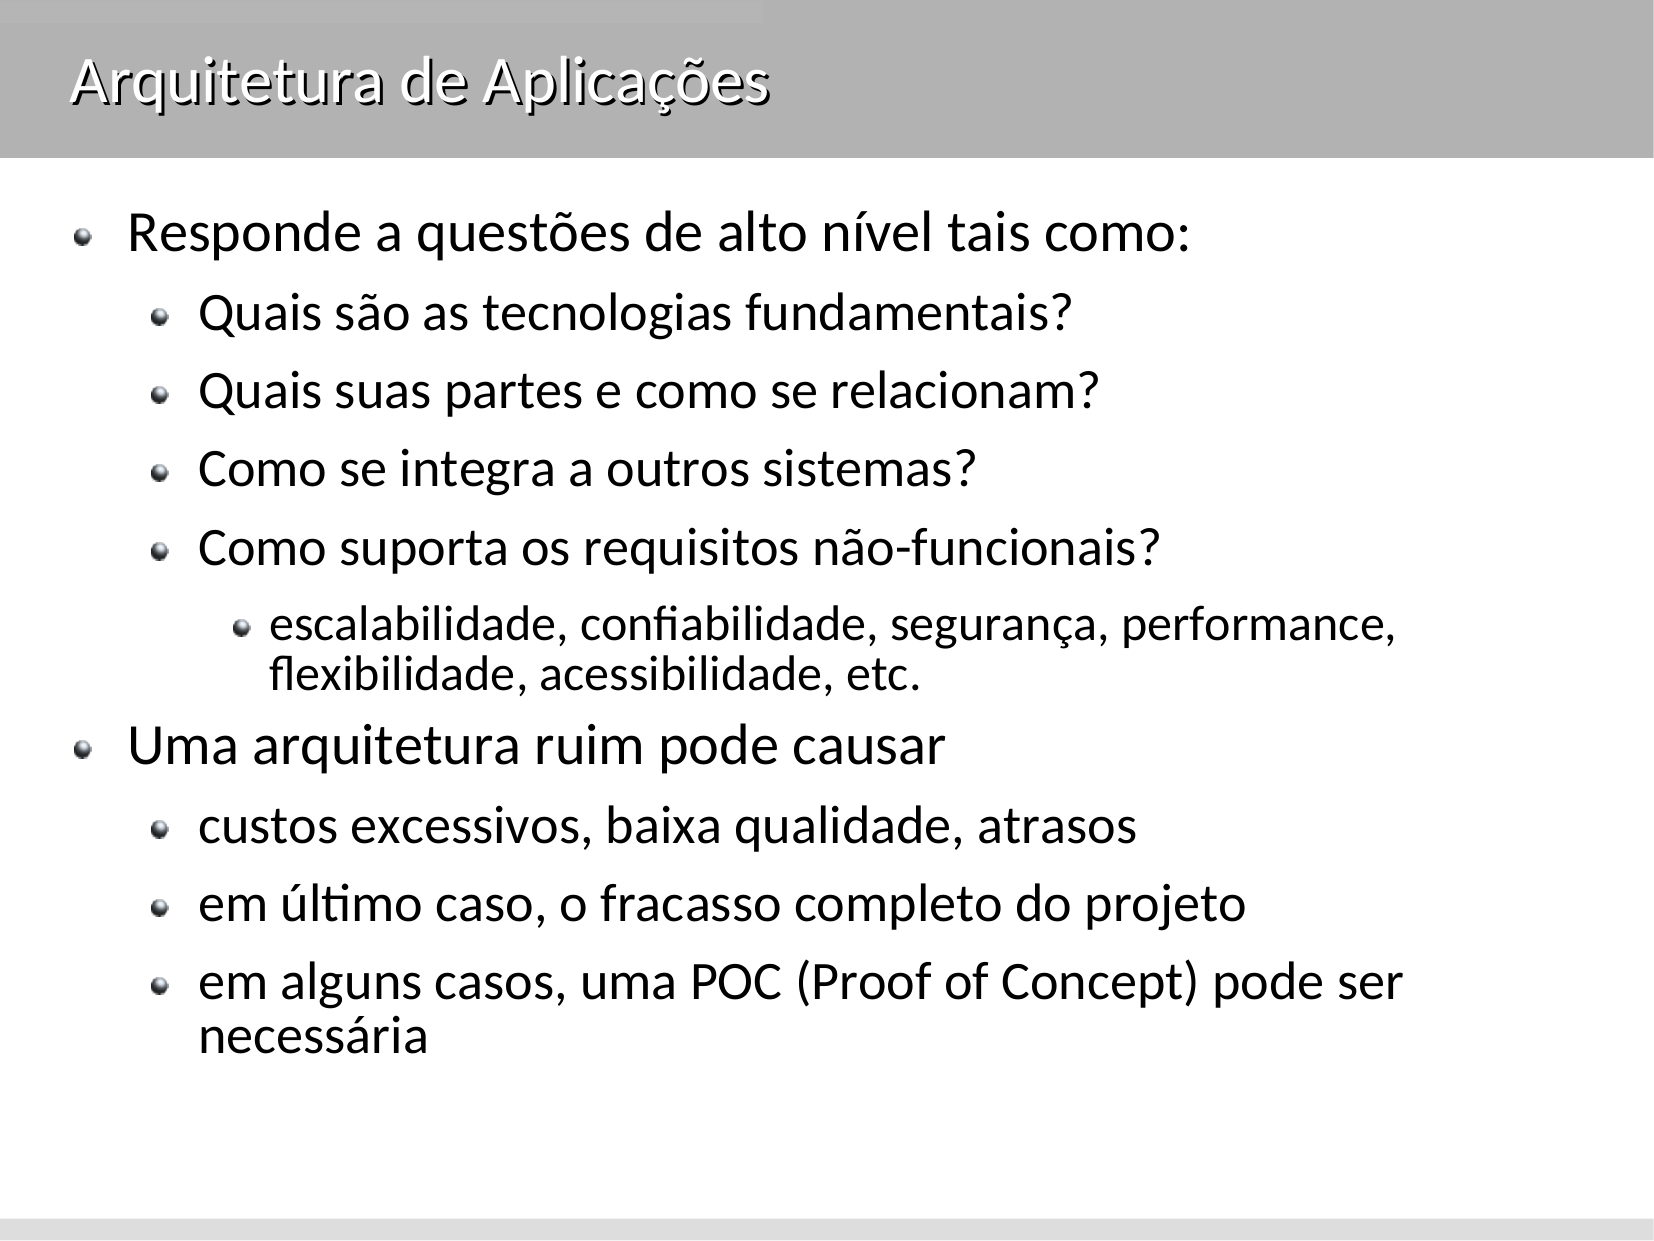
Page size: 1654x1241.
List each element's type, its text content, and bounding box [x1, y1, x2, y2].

list Responde a questões de alto nível tais como: Quais são as tecnologias fundamentais? Quais suas partes e como se relacionam? Como se integra a outros sistemas? Como suporta os requisitos não-funcionais? escalabilidade, confiabilidade, segurança, performance, flexibilidade, acessibilidade, etc. Uma arquitetura ruim pode causar custos excessivos, baixa qualidade, atrasos em último caso, o fracasso completo do projeto em alguns casos, uma POC (Proof of Concept) pode ser necessária [56, 207, 1595, 1212]
title Arquitetura de Aplicações [70, 11, 1536, 160]
